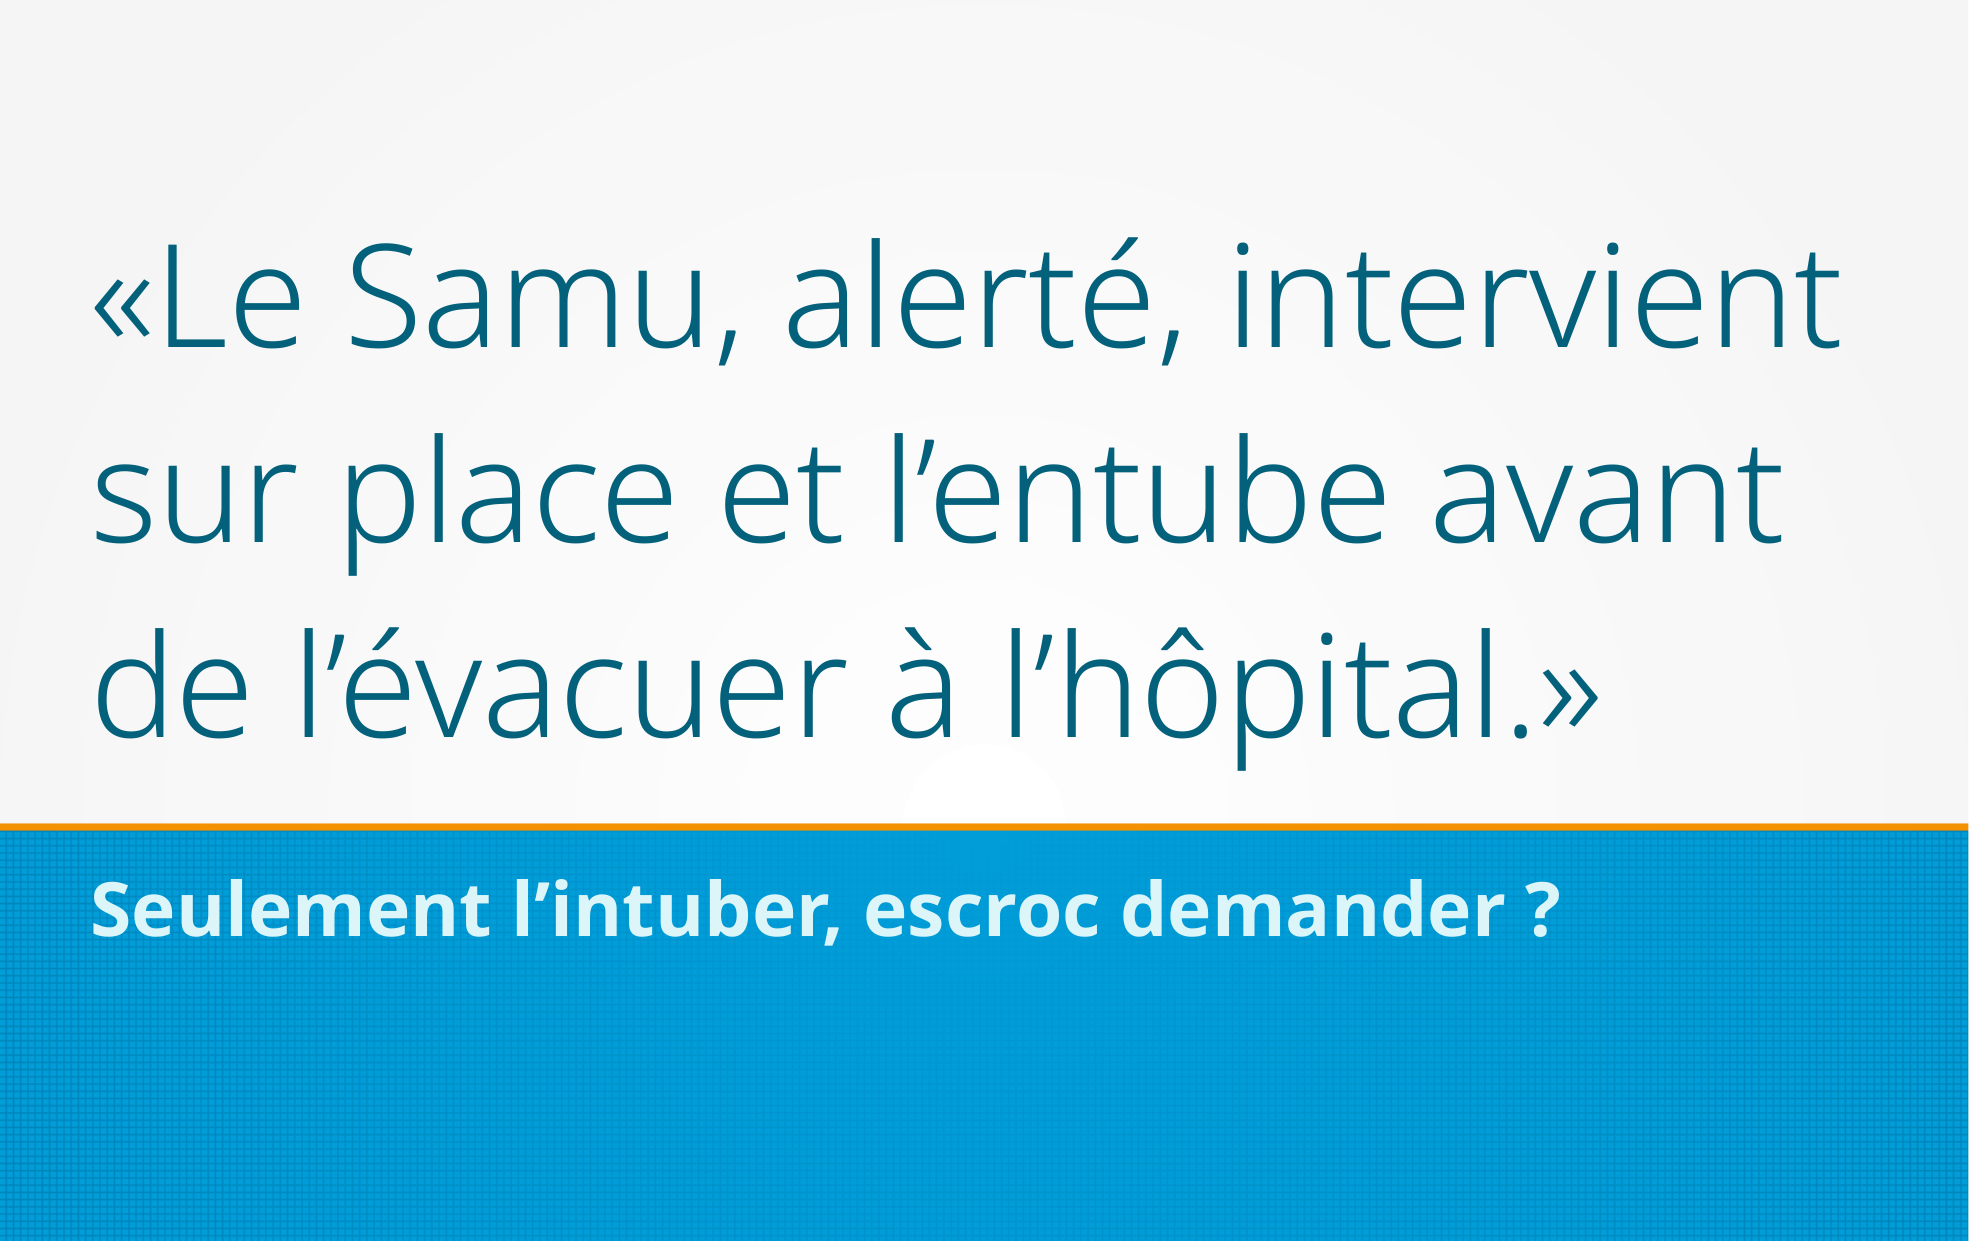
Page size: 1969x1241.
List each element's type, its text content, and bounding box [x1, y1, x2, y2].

picture [0, 0, 1969, 830]
subtitle Seulement l’intuber, escroc demander ? [90, 855, 1861, 1111]
title «Le Samu, alerté, intervient sur place et l’entube avant de l’évacuer à l’hôpital.» [90, 49, 1862, 781]
